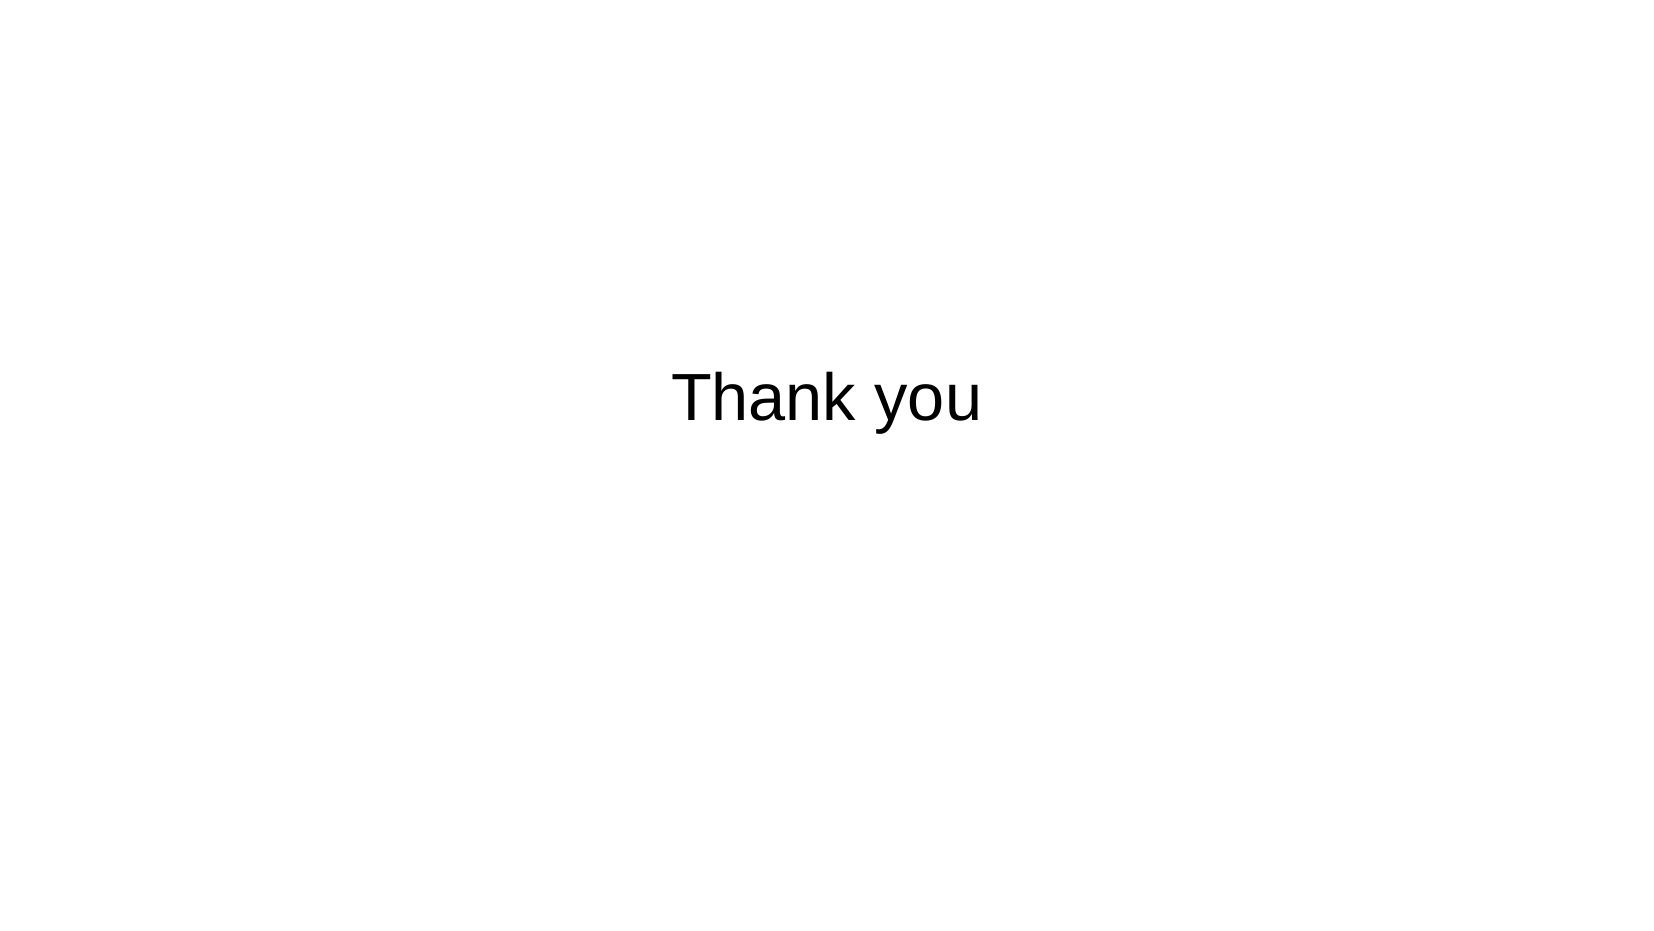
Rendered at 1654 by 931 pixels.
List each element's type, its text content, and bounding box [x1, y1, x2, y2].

subtitle Thank you [82, 37, 1571, 757]
